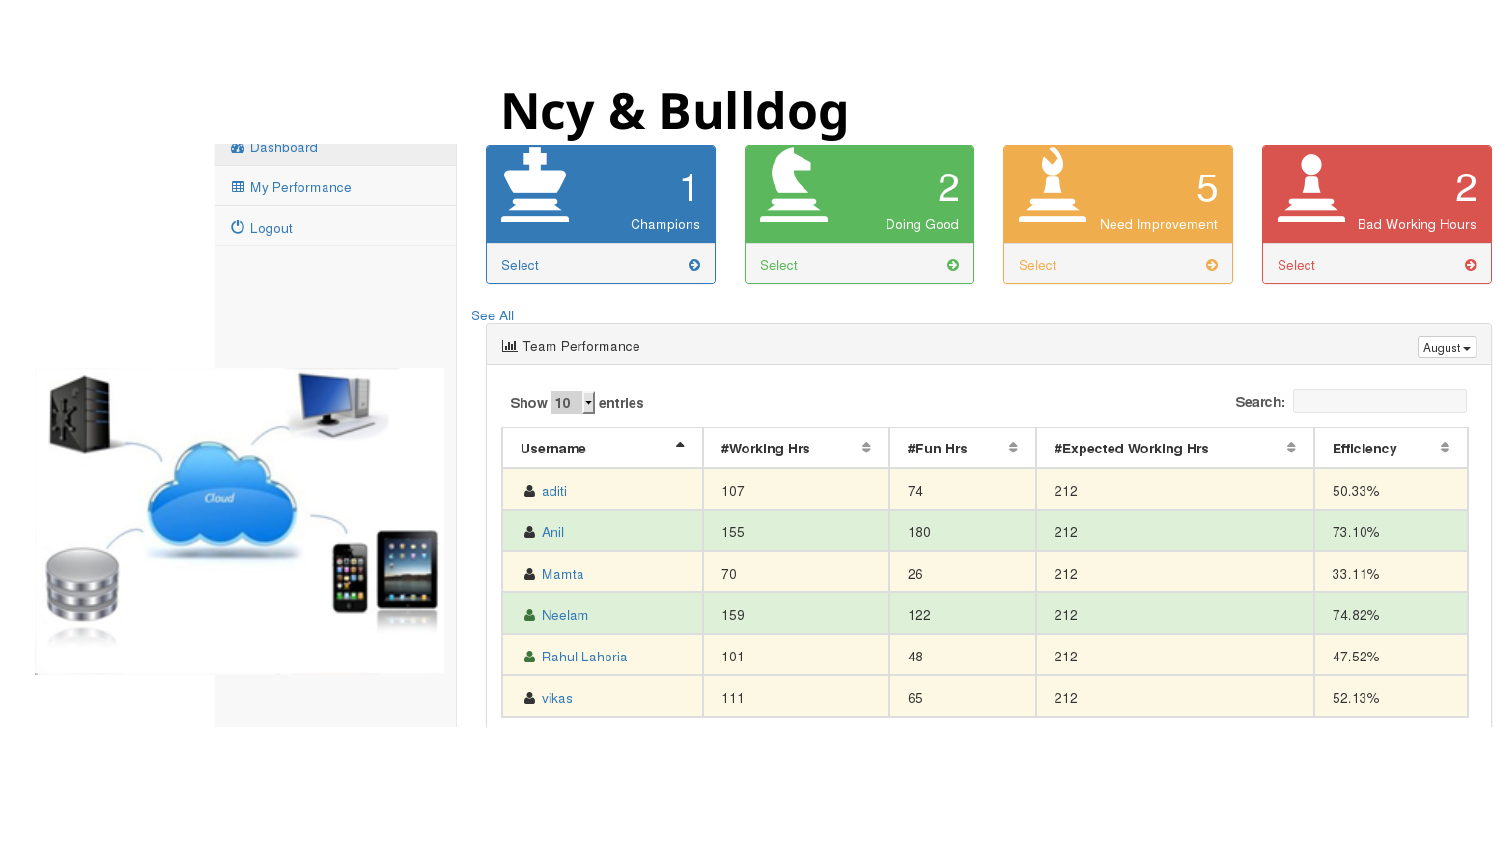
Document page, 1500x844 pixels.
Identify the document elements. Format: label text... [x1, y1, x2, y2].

picture [35, 144, 1500, 727]
text_box Ncy & Bulldog [485, 41, 949, 121]
